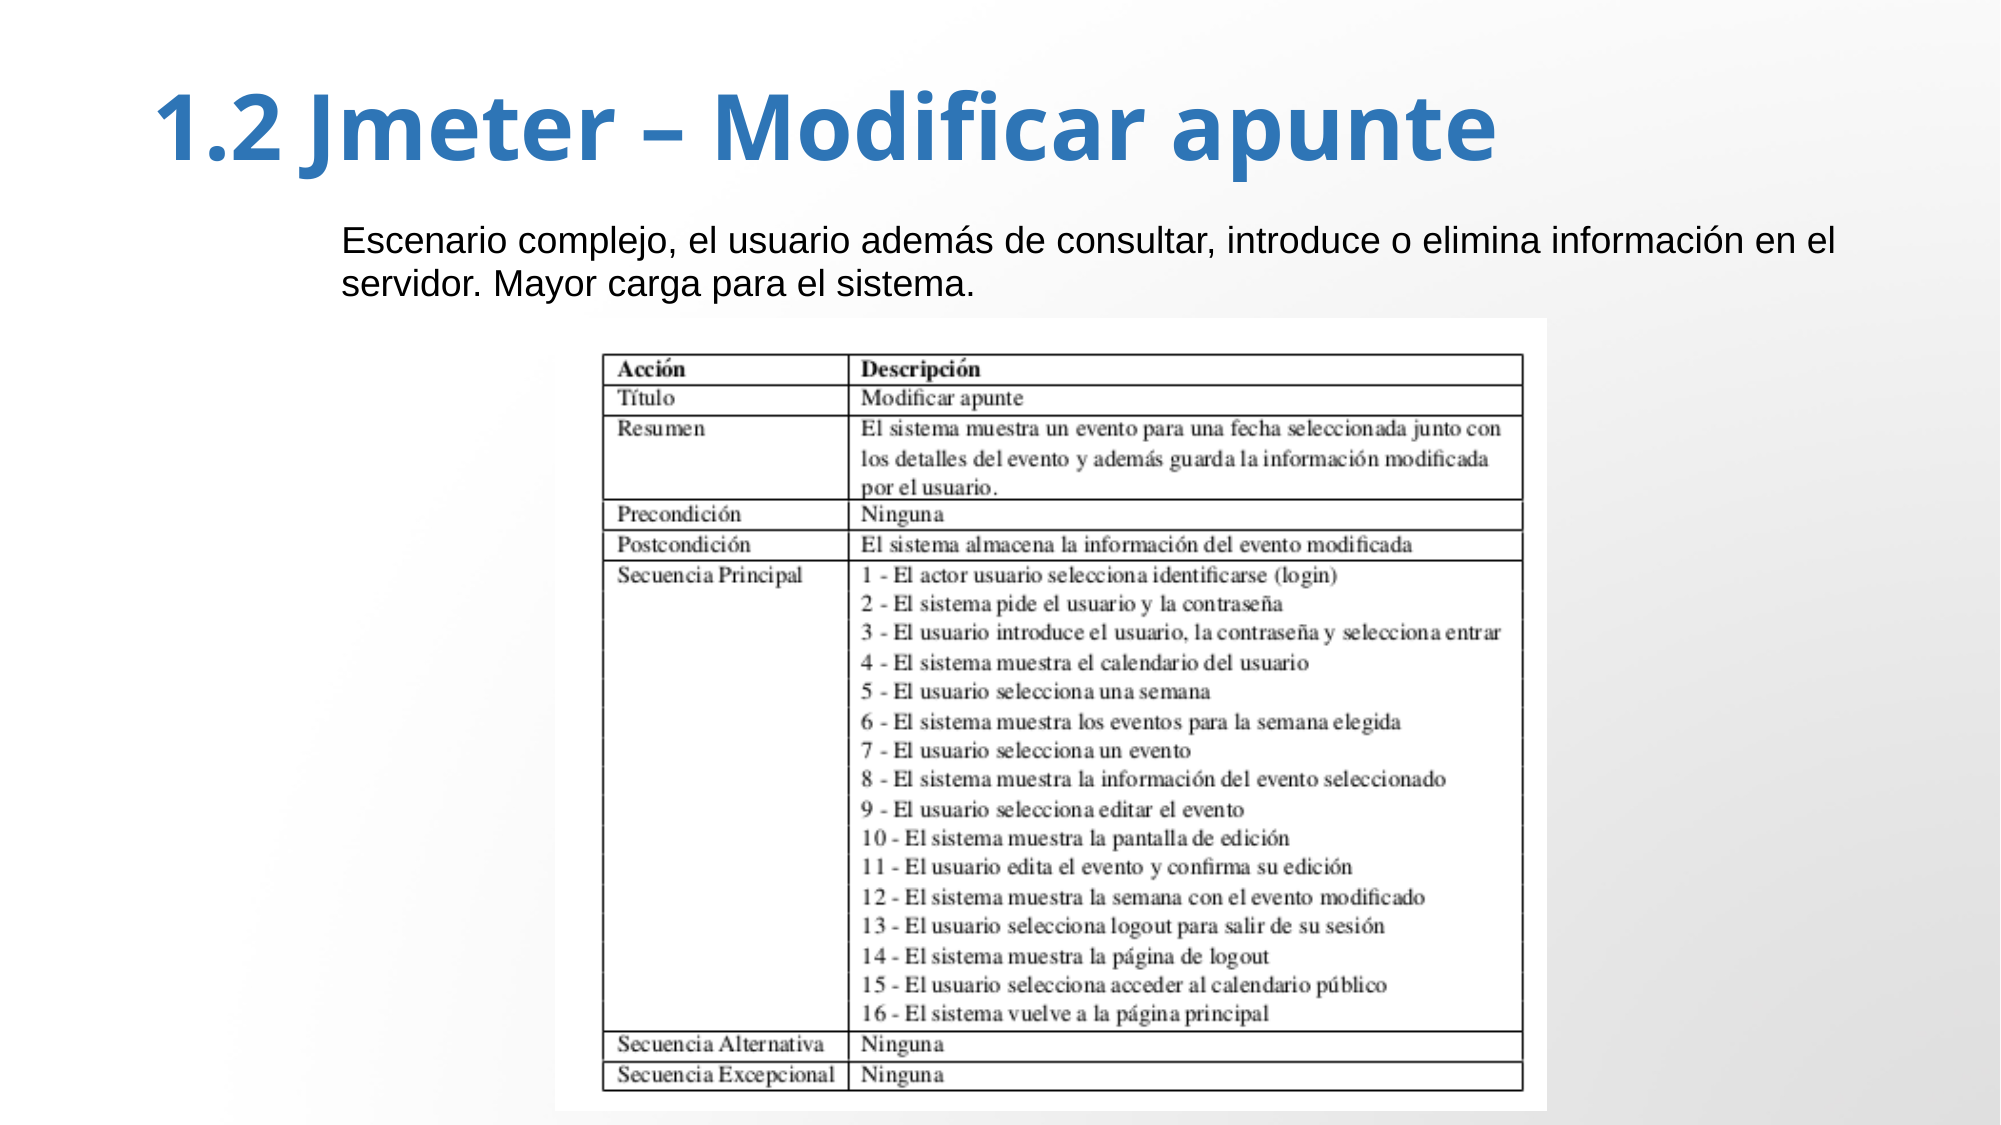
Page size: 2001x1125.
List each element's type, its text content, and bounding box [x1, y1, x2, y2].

text_box 1.2 Jmeter – Modificar apunte [137, 17, 1863, 236]
picture [0, 0, 2001, 1125]
text_box Escenario complejo, el usuario además de consultar, introduce o elimina información en el servidor. Mayor carga para el sistema. [326, 212, 1890, 331]
